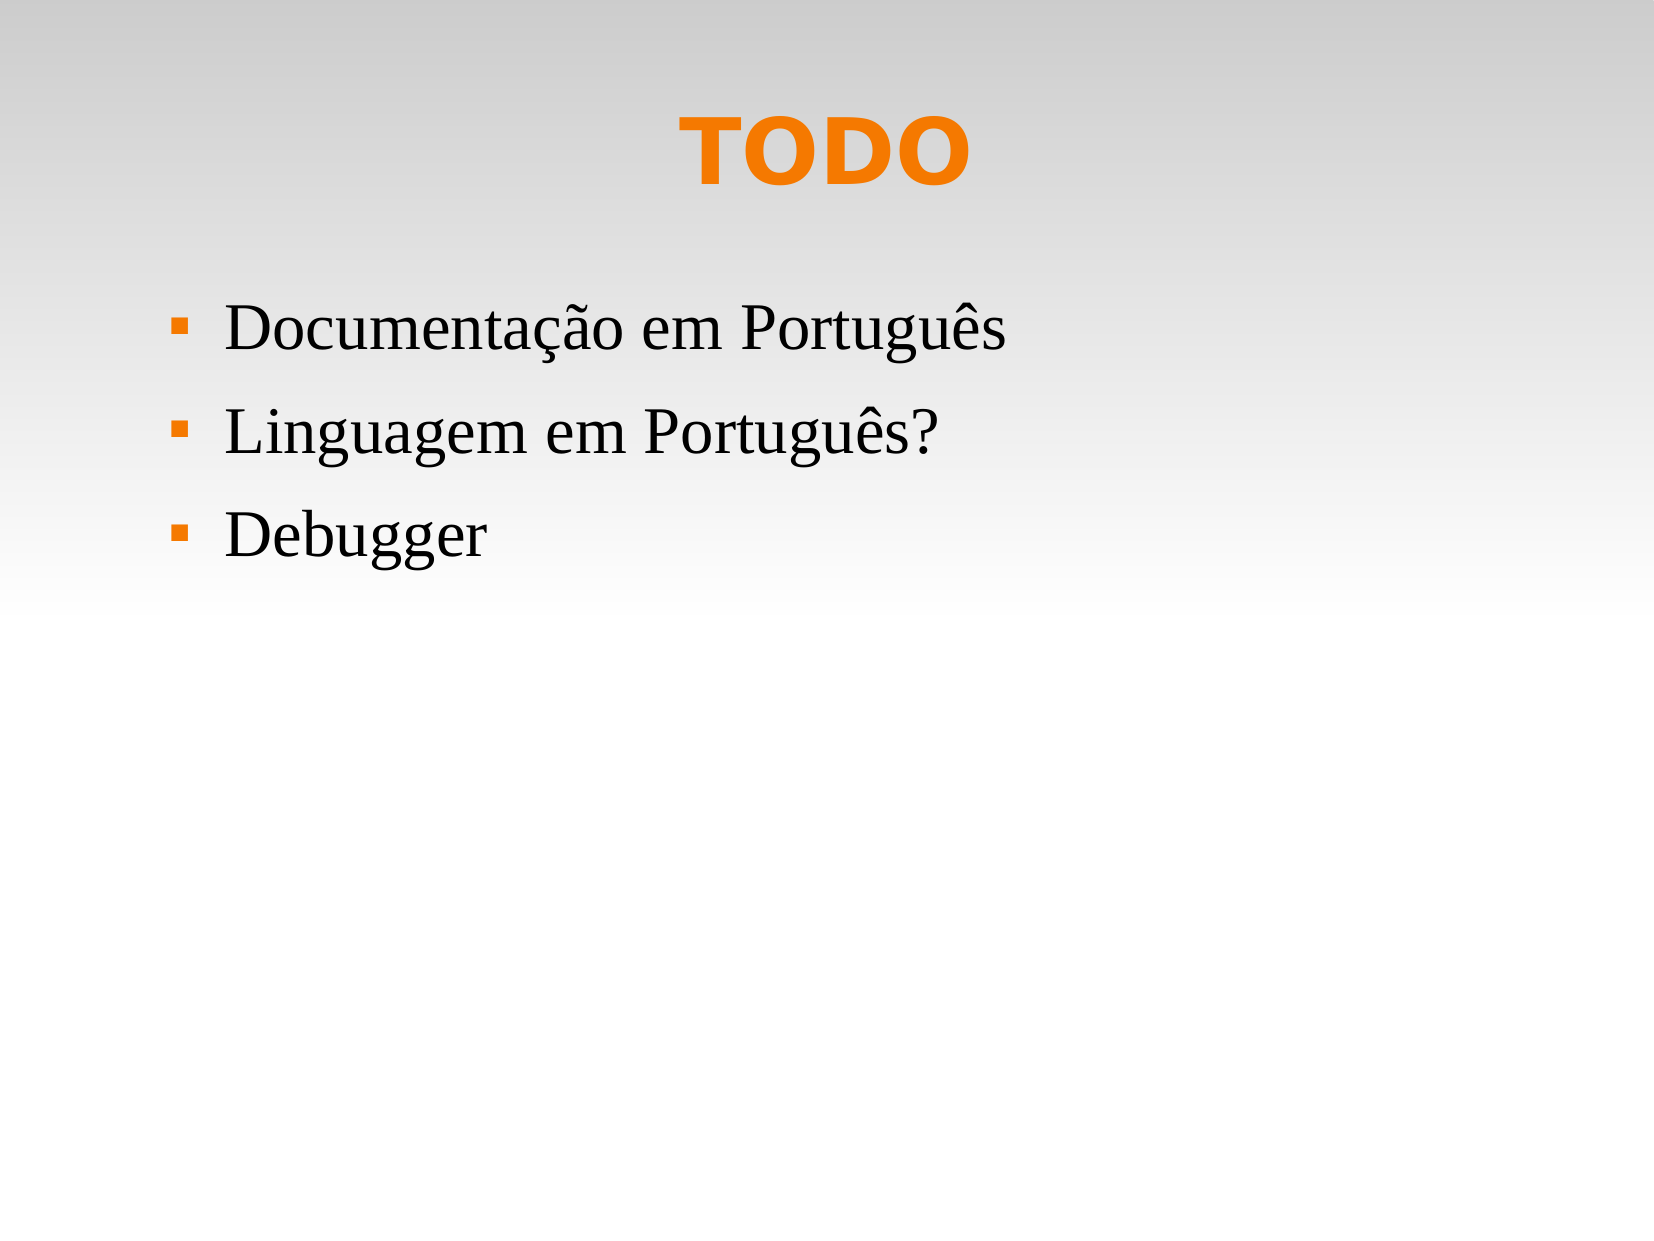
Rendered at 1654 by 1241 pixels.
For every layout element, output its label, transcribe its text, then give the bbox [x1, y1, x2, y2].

list Documentação em Português Linguagem em Português? Debugger [82, 290, 1571, 1109]
title TODO [82, 49, 1571, 257]
